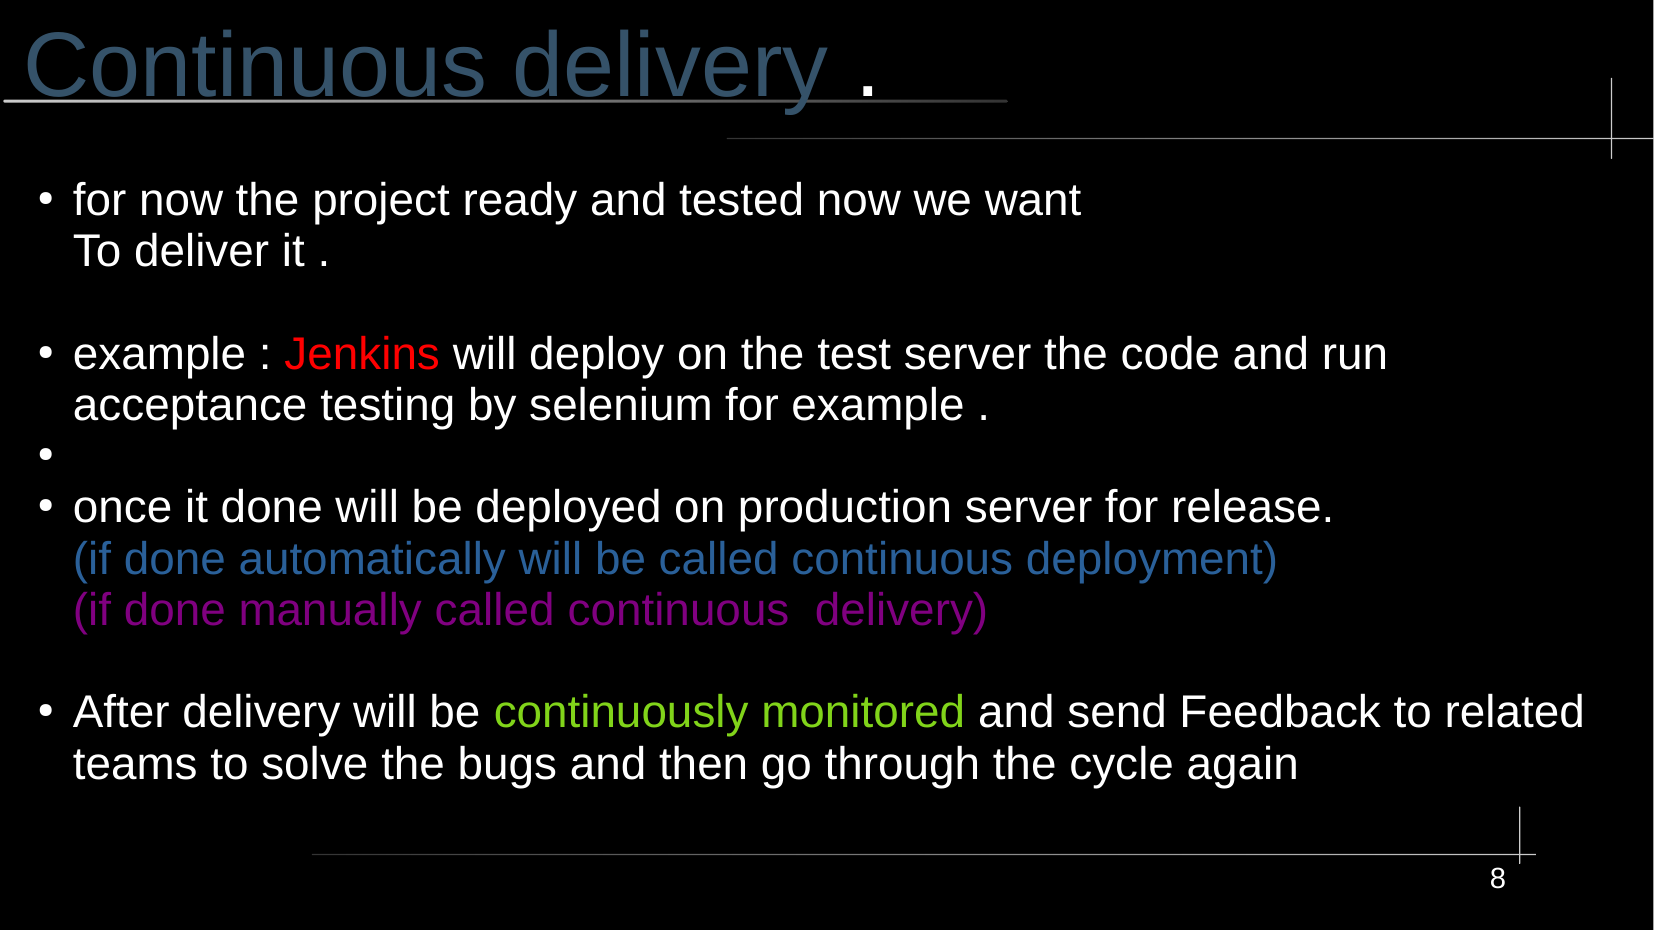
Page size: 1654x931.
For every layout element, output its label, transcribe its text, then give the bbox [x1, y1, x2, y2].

title Continuous delivery . [23, 11, 1589, 119]
subtitle for now the project ready and tested now we want To deliver it . example : Jenkins will deploy on the test server the code and run acceptance testing by selenium for example . once it done will be deployed on production server for release. (if done automatically will be called continuous deployment) (if done manually called continuous delivery) After delivery will be continuously monitored and send Feedback to related teams to solve the bugs and then go through the cycle again [37, 173, 1603, 789]
